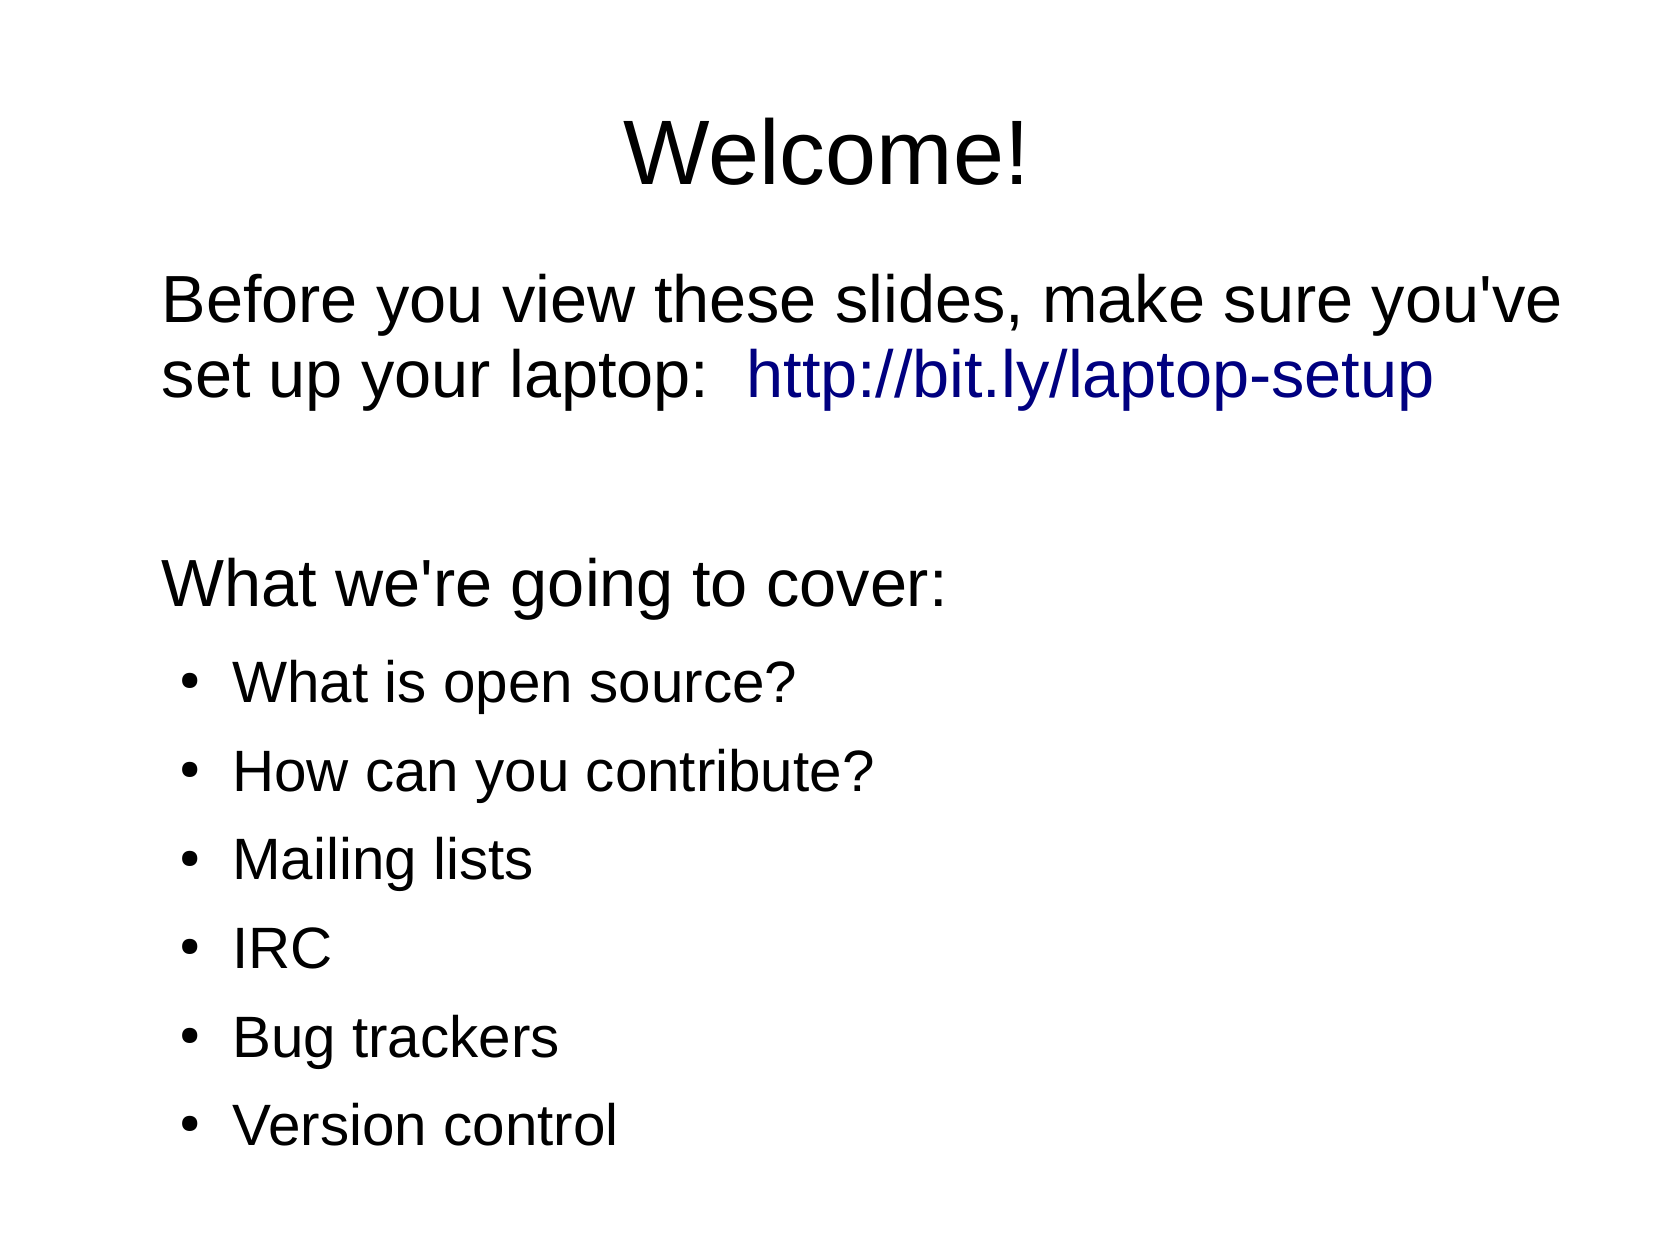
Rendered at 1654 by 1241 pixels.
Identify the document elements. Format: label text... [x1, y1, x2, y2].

list Before you view these slides, make sure you've set up your laptop: http://bit.ly/laptop-setup What we're going to cover: What is open source? How can you contribute? Mailing lists IRC Bug trackers Version control [90, 262, 1579, 1241]
title Welcome! [82, 49, 1571, 257]
